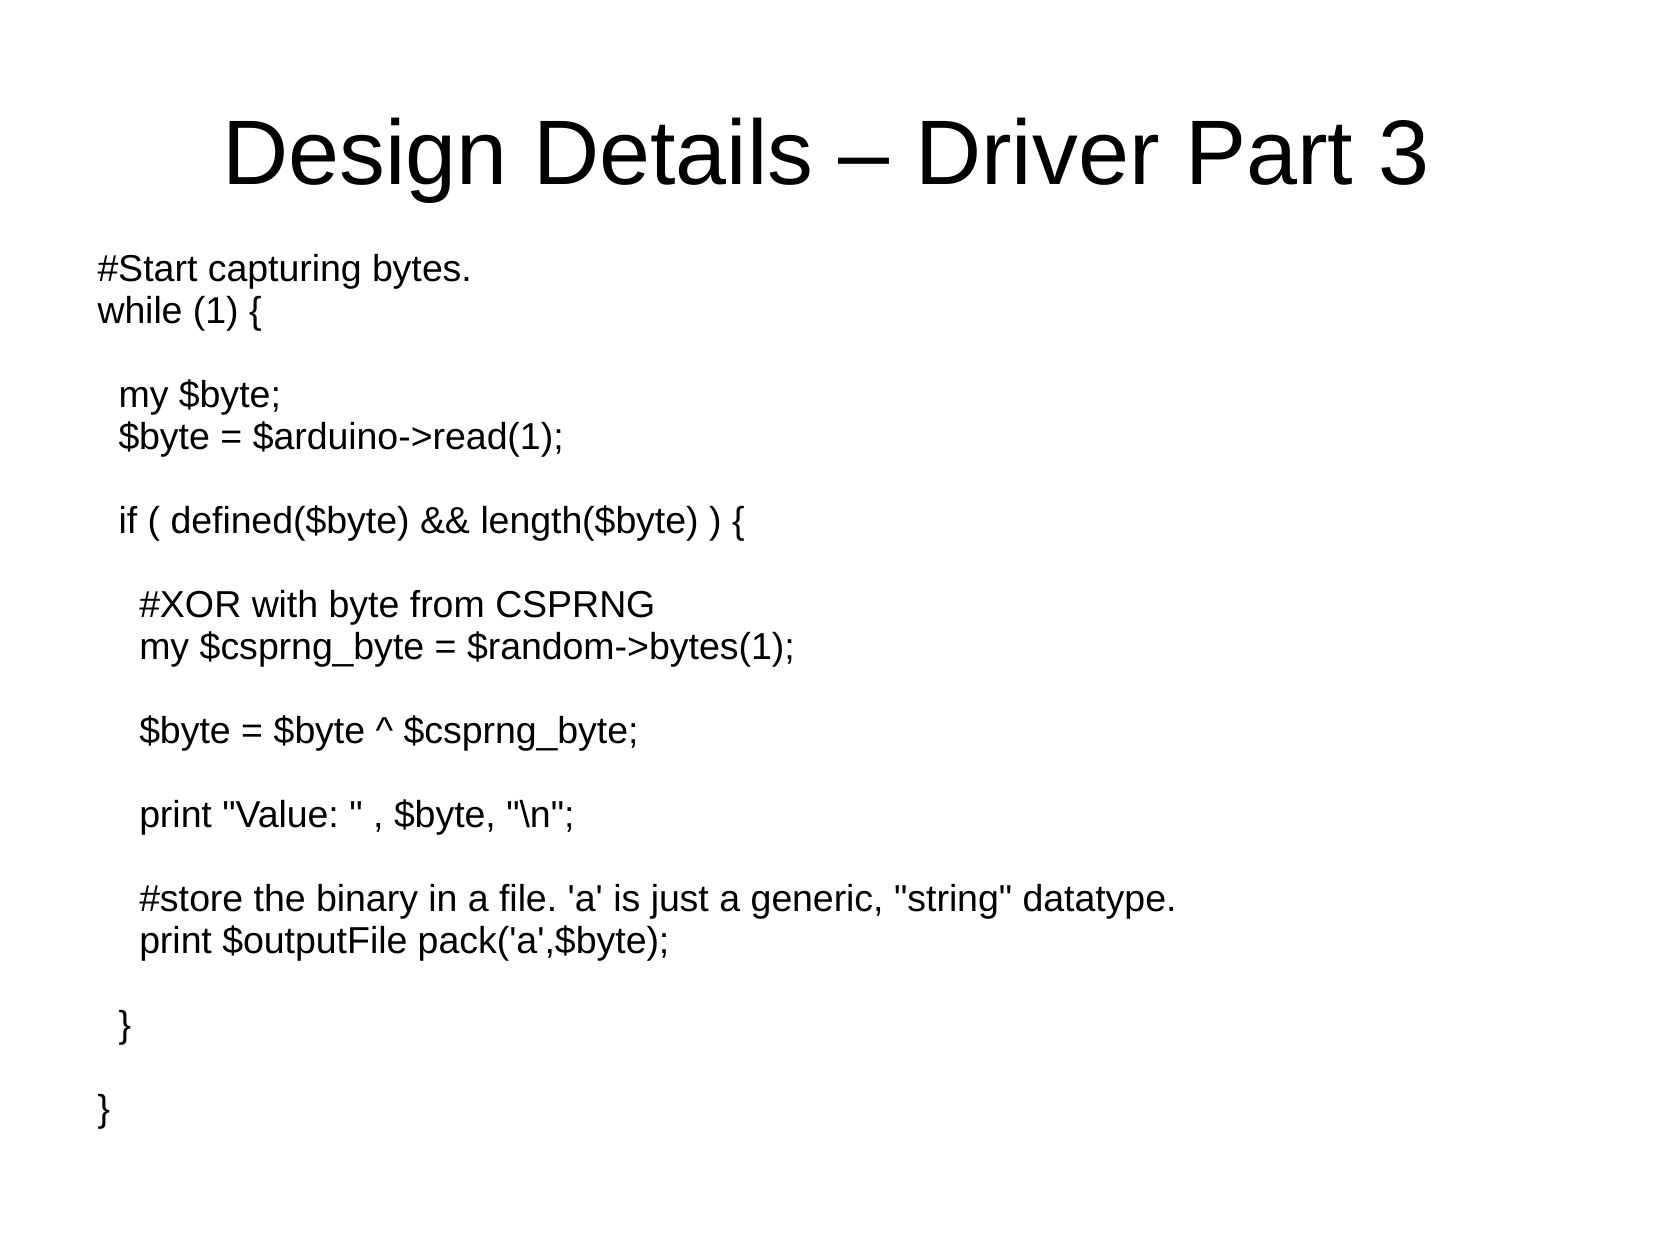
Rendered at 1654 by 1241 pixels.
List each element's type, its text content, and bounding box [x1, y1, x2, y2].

title Design Details – Driver Part 3 [82, 49, 1571, 240]
text_box #Start capturing bytes. while (1) { my $byte; $byte = $arduino->read(1); if ( defined($byte) && length($byte) ) { #XOR with byte from CSPRNG my $csprng_byte = $random->bytes(1); $byte = $byte ^ $csprng_byte; print "Value: " , $byte, "\n"; #store the binary in a file. 'a' is just a generic, "string" datatype. print $outputFile pack('a',$byte); } } [82, 240, 1606, 1137]
